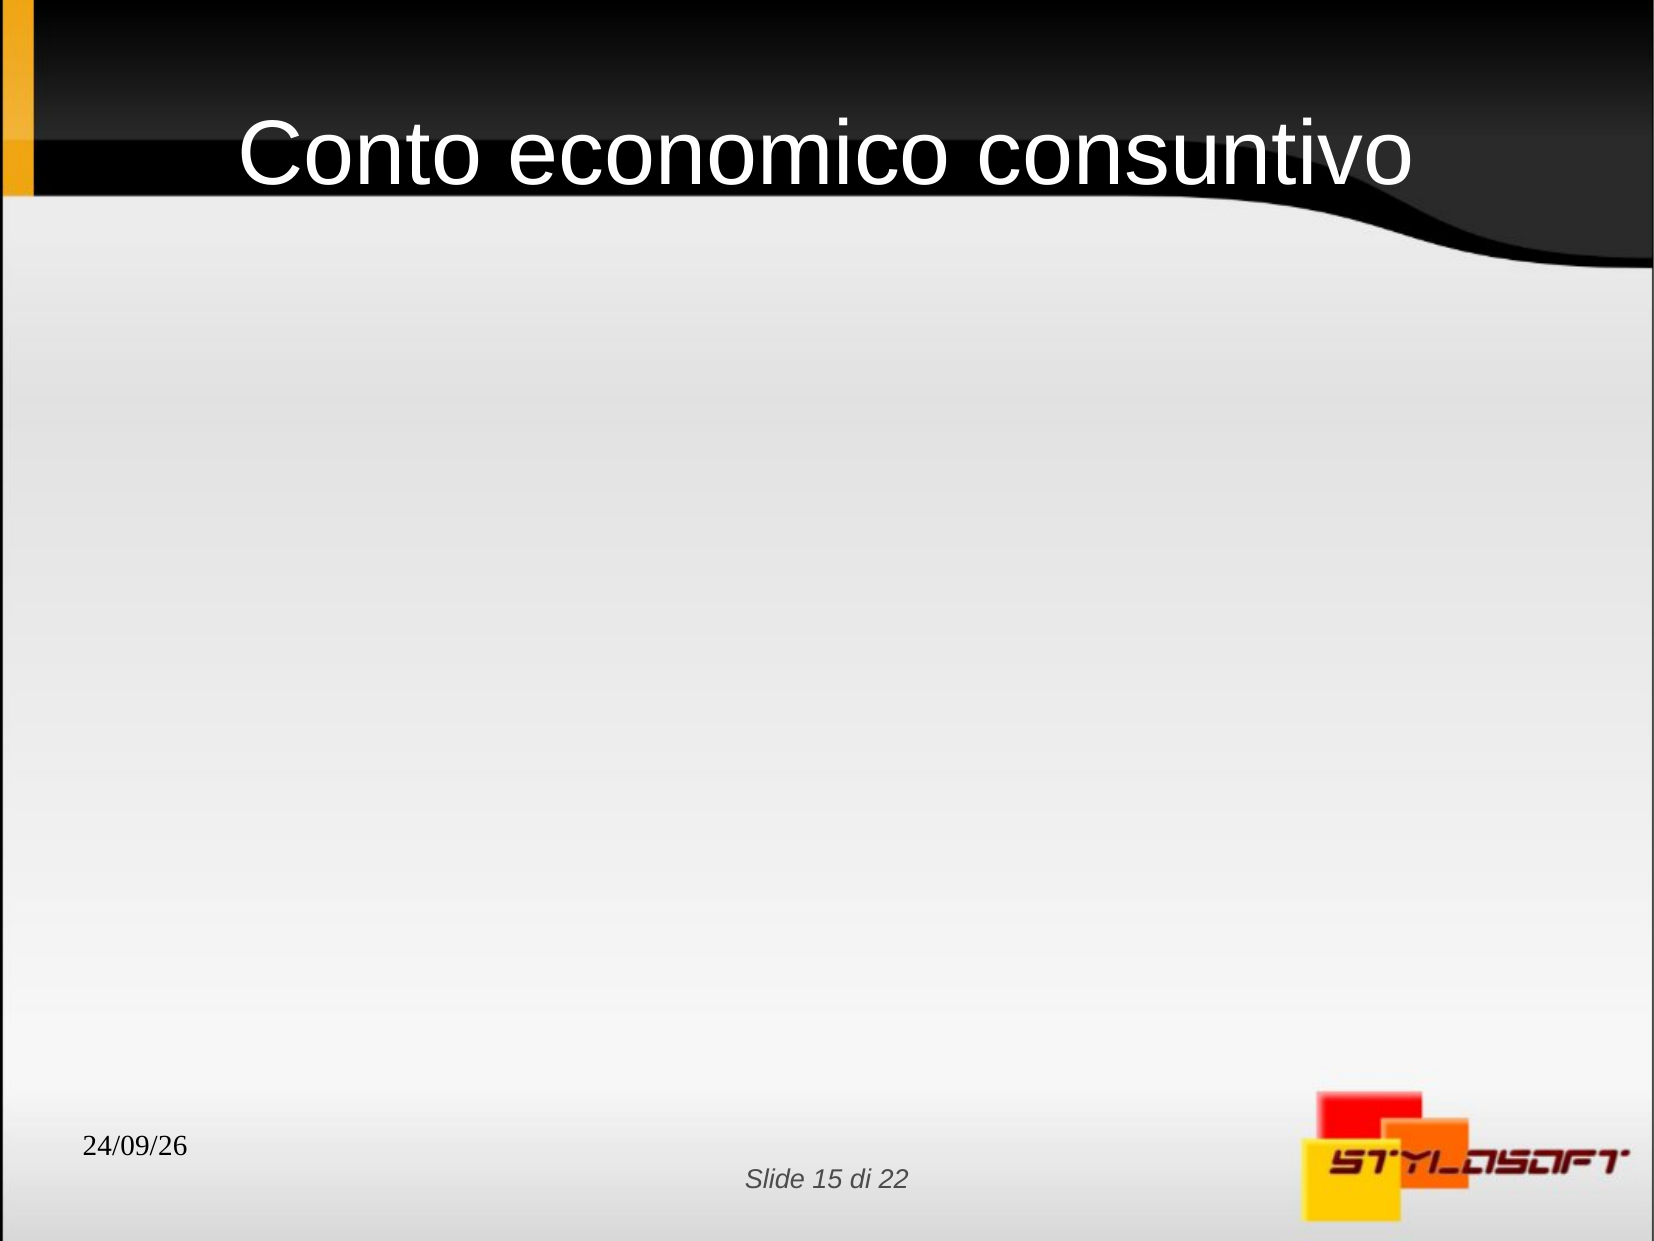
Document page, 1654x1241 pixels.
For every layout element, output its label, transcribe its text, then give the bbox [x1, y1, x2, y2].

title Conto economico consuntivo [82, 56, 1571, 250]
picture [0, 0, 1654, 1156]
text_box Slide <numero> di 22 [0, 1156, 1654, 1241]
